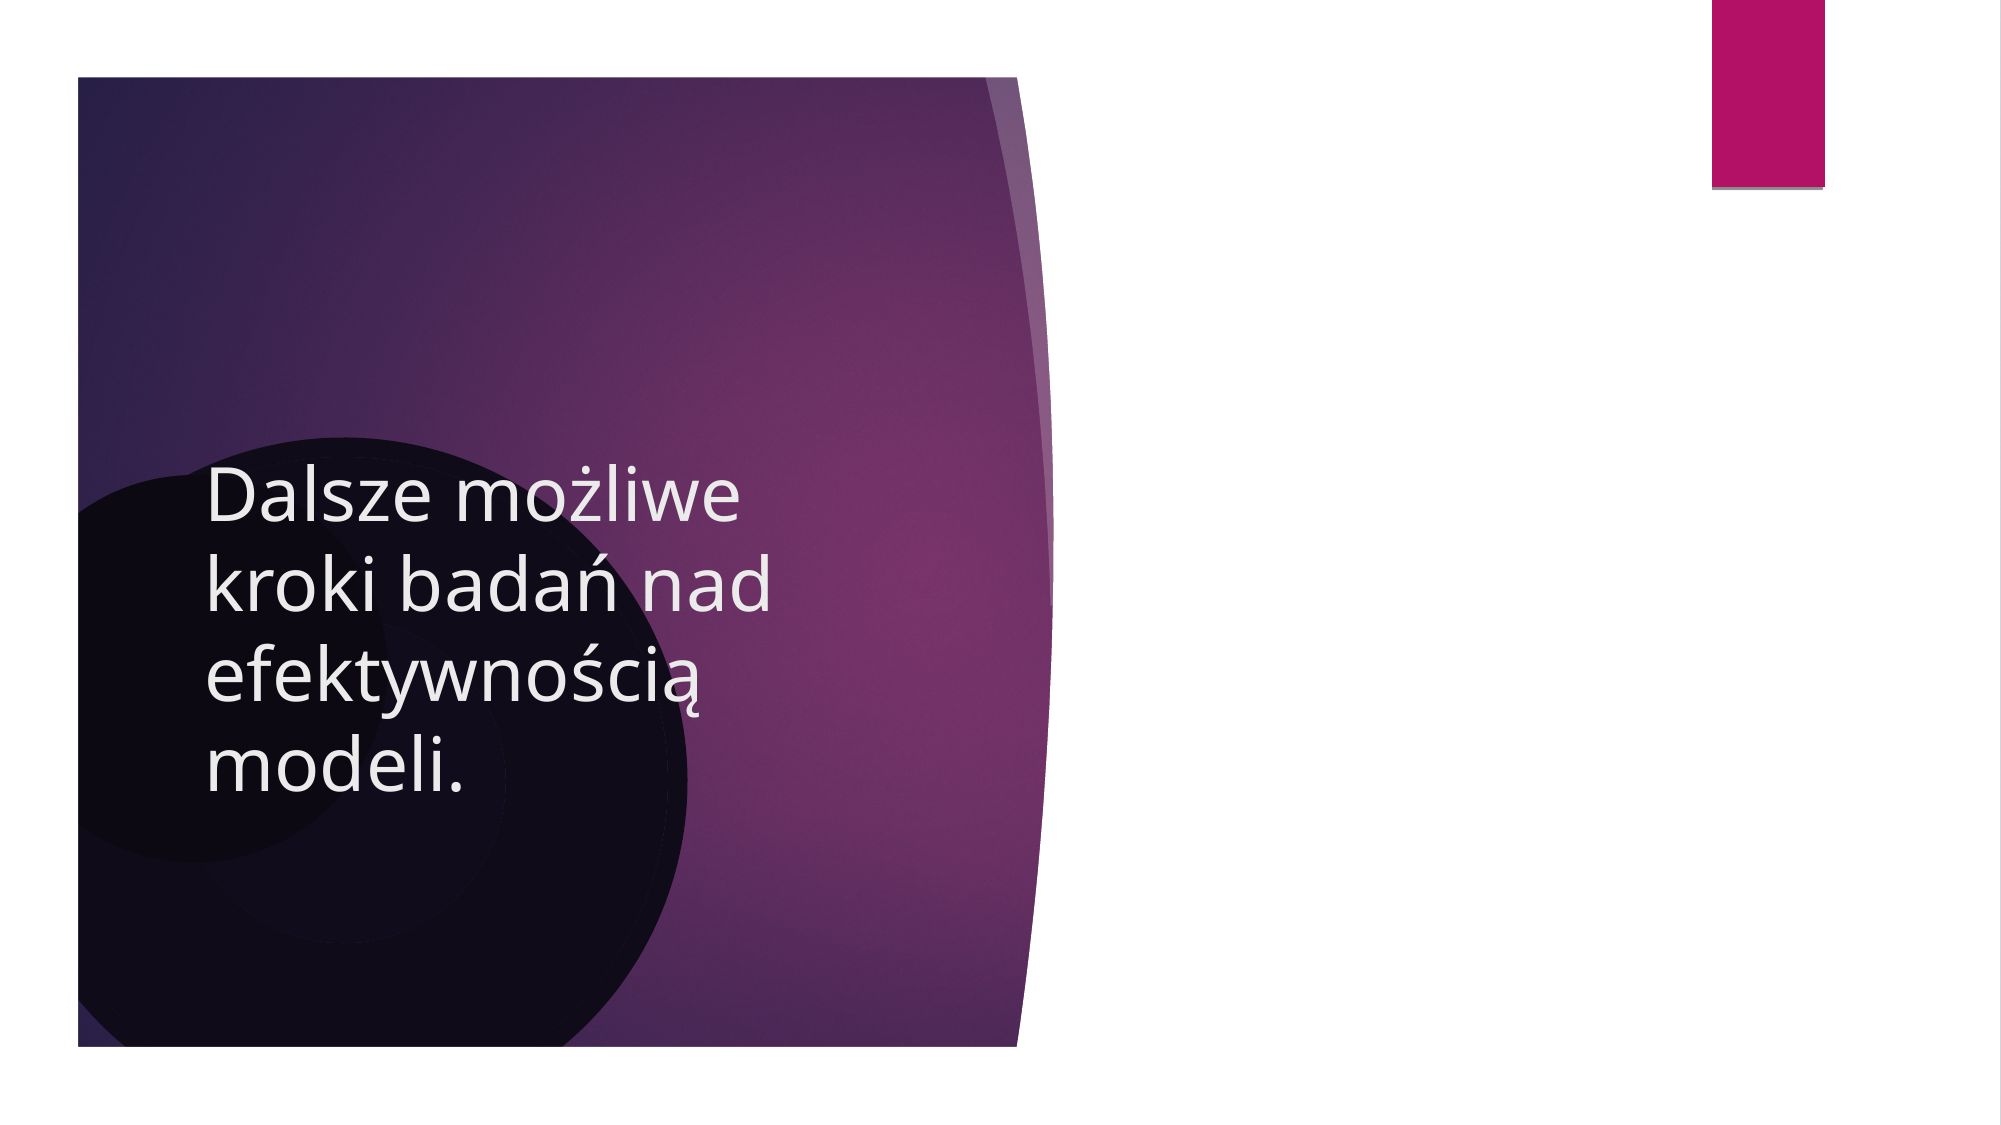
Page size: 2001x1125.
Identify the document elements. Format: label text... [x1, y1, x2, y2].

title Dalsze możliwe kroki badań nad efektywnością modeli. [173, 375, 888, 750]
